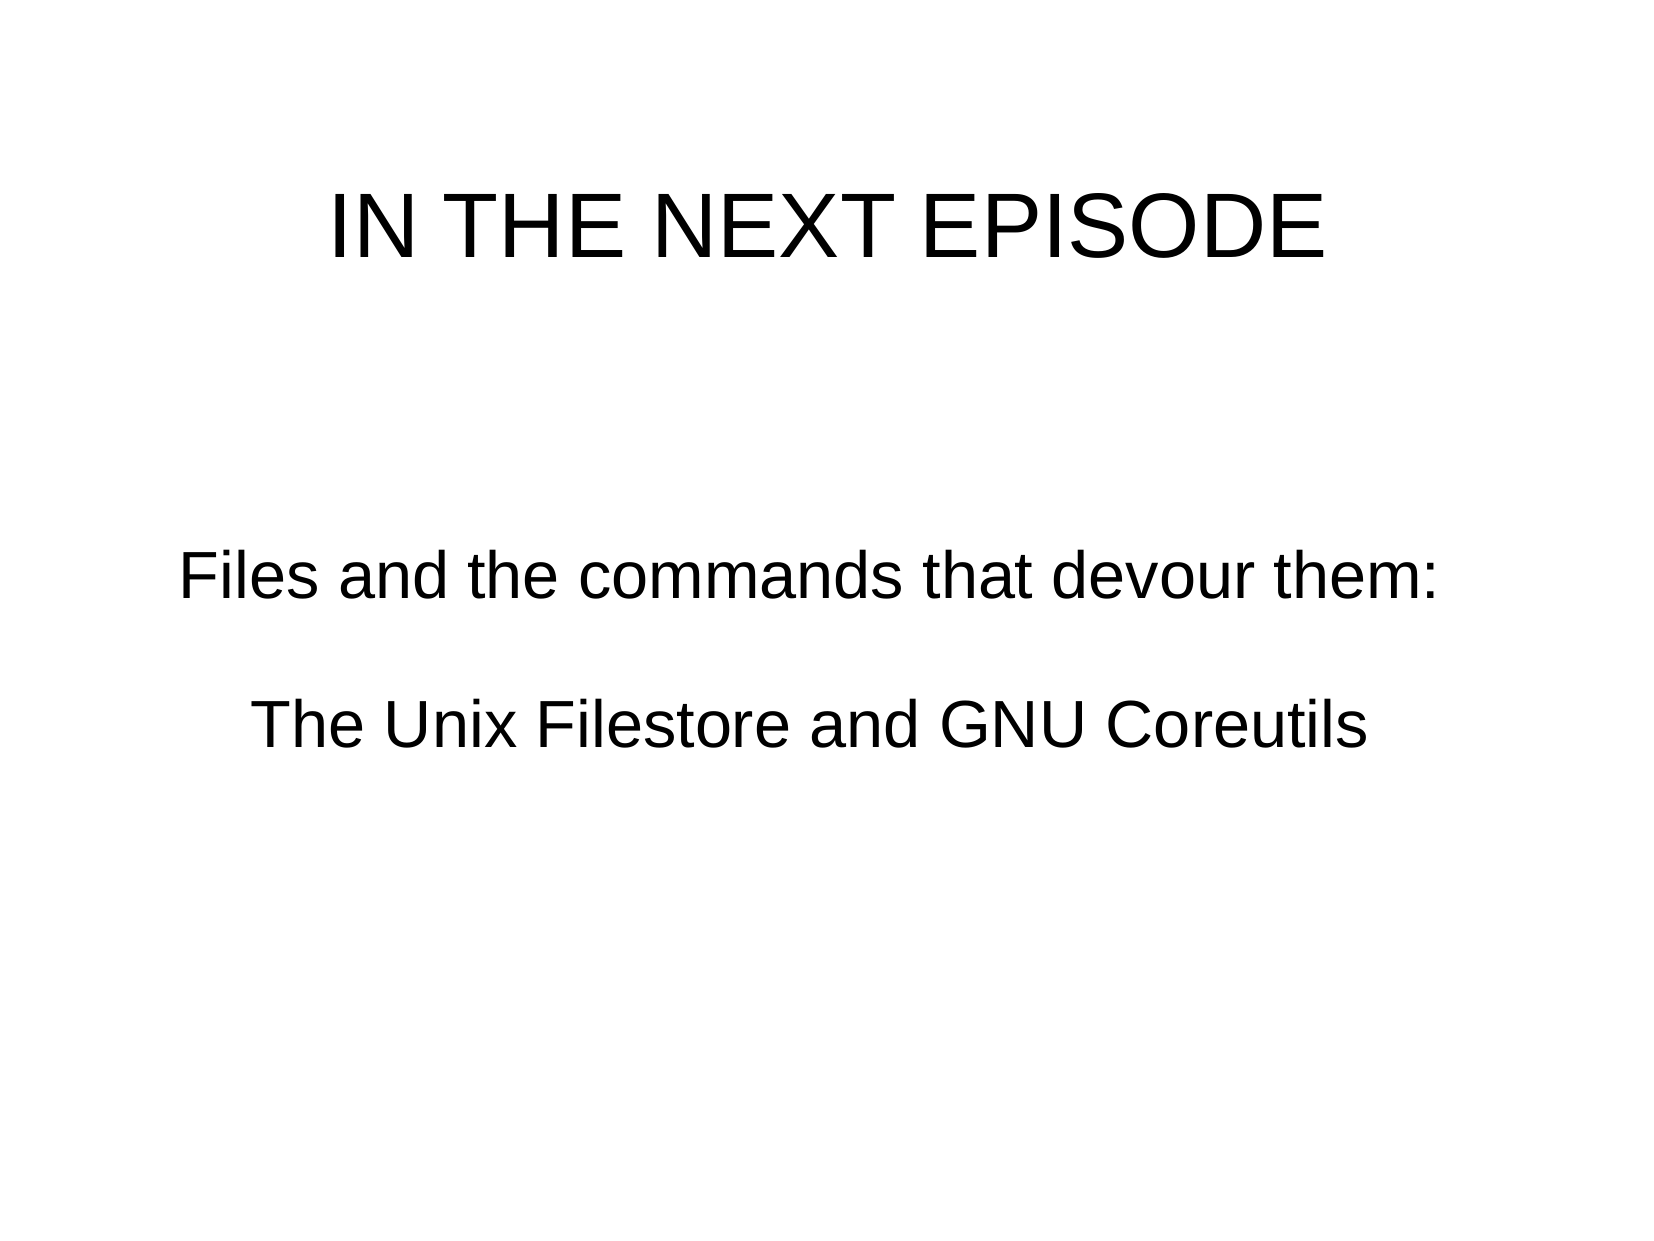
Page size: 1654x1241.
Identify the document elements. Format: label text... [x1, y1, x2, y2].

subtitle Files and the commands that devour them: The Unix Filestore and GNU Coreutils [82, 290, 1538, 1010]
title IN THE NEXT EPISODE [84, 122, 1573, 330]
